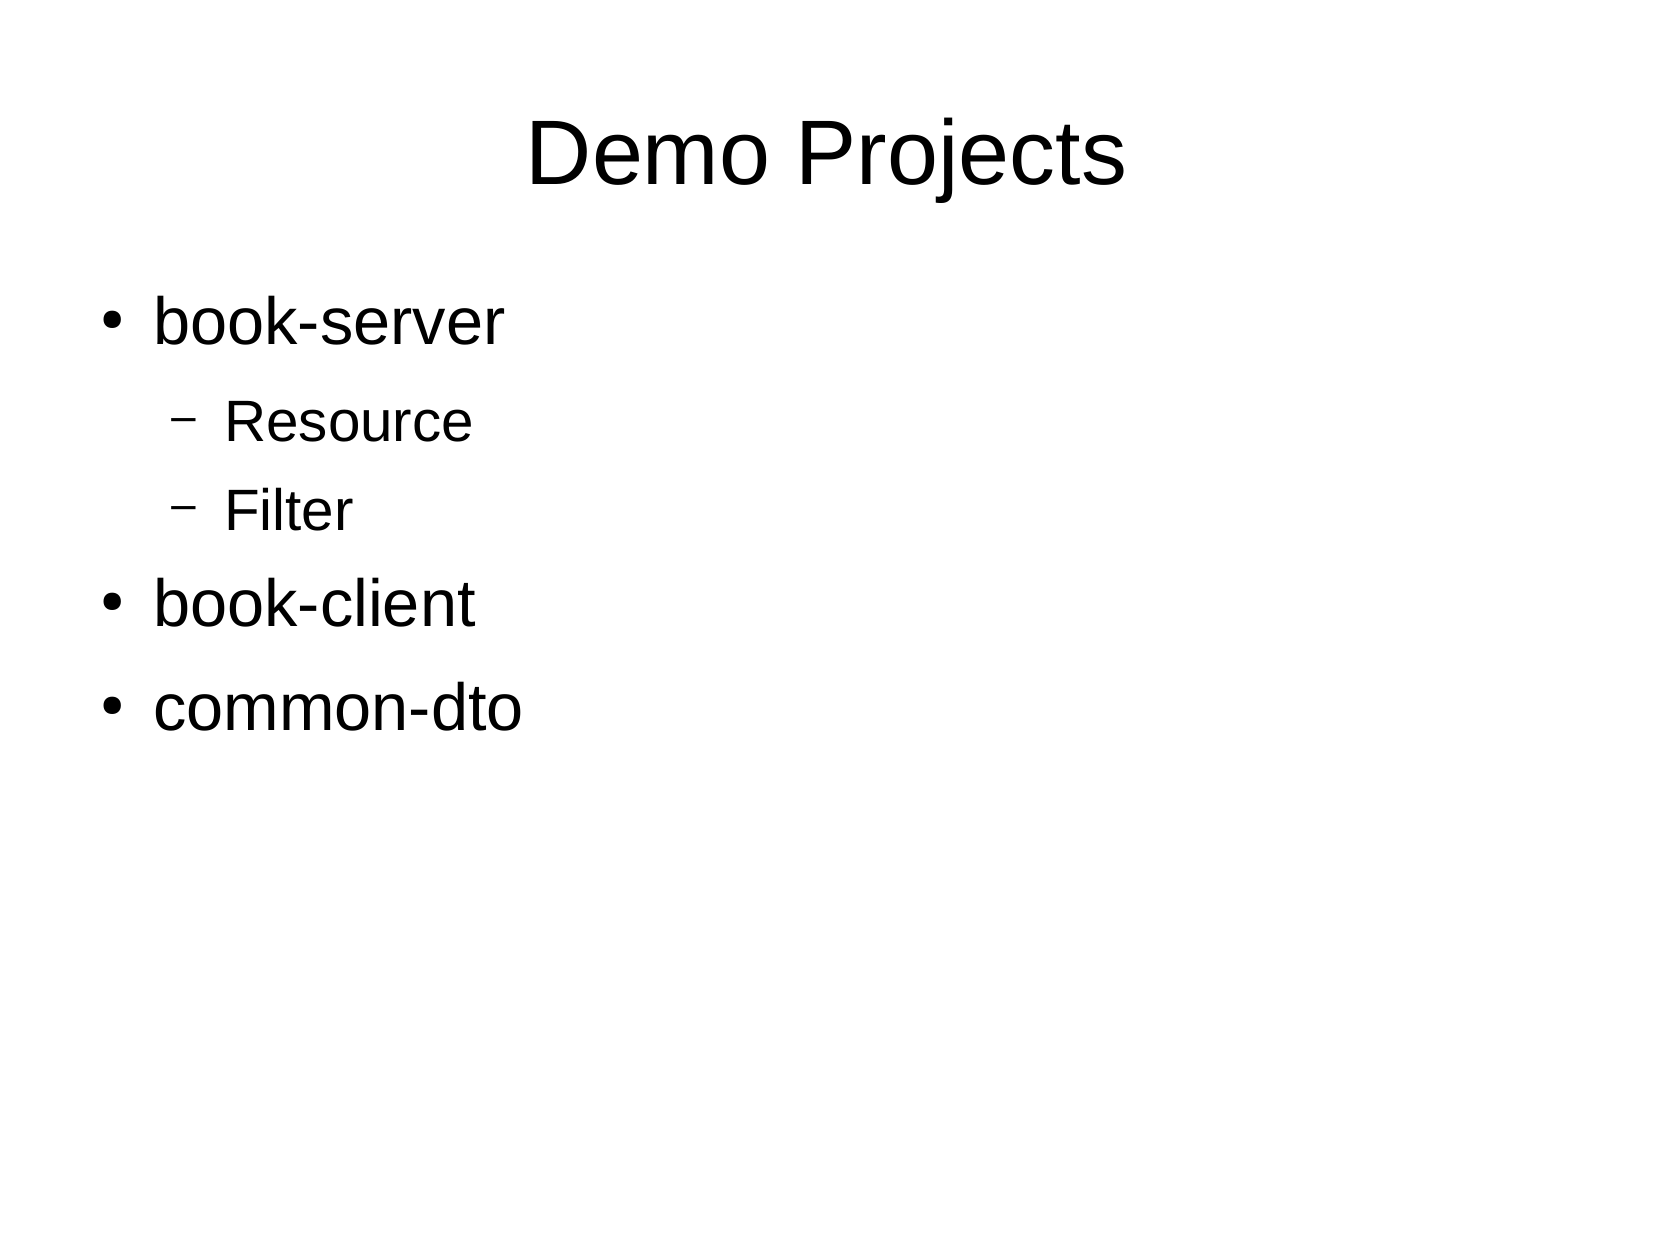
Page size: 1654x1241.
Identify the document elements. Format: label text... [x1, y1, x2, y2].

list book-server Resource Filter book-client common-dto [82, 284, 1538, 1004]
title Demo Projects [82, 49, 1571, 257]
